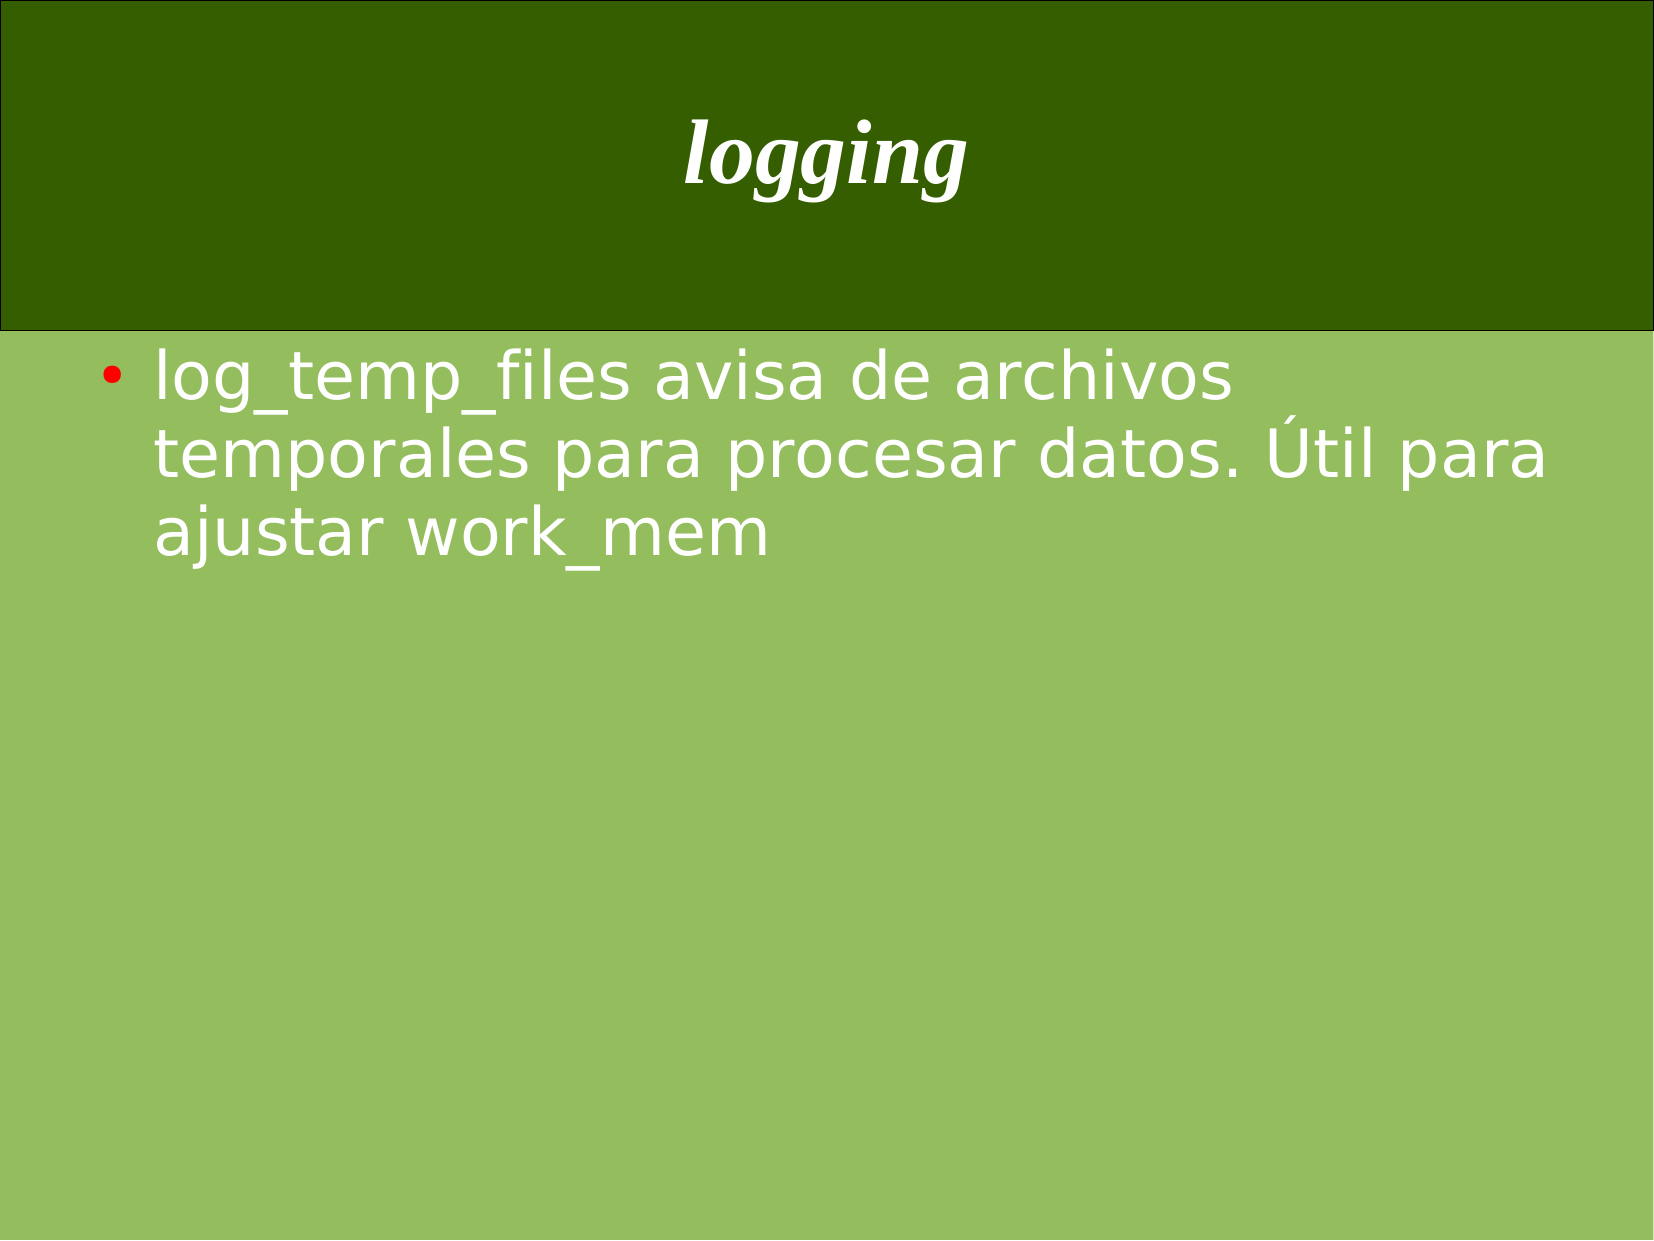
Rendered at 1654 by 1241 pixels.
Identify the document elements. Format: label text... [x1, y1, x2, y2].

title logging [82, 49, 1571, 257]
list log_temp_files avisa de archivos temporales para procesar datos. Útil para ajustar work_mem [82, 337, 1571, 1057]
